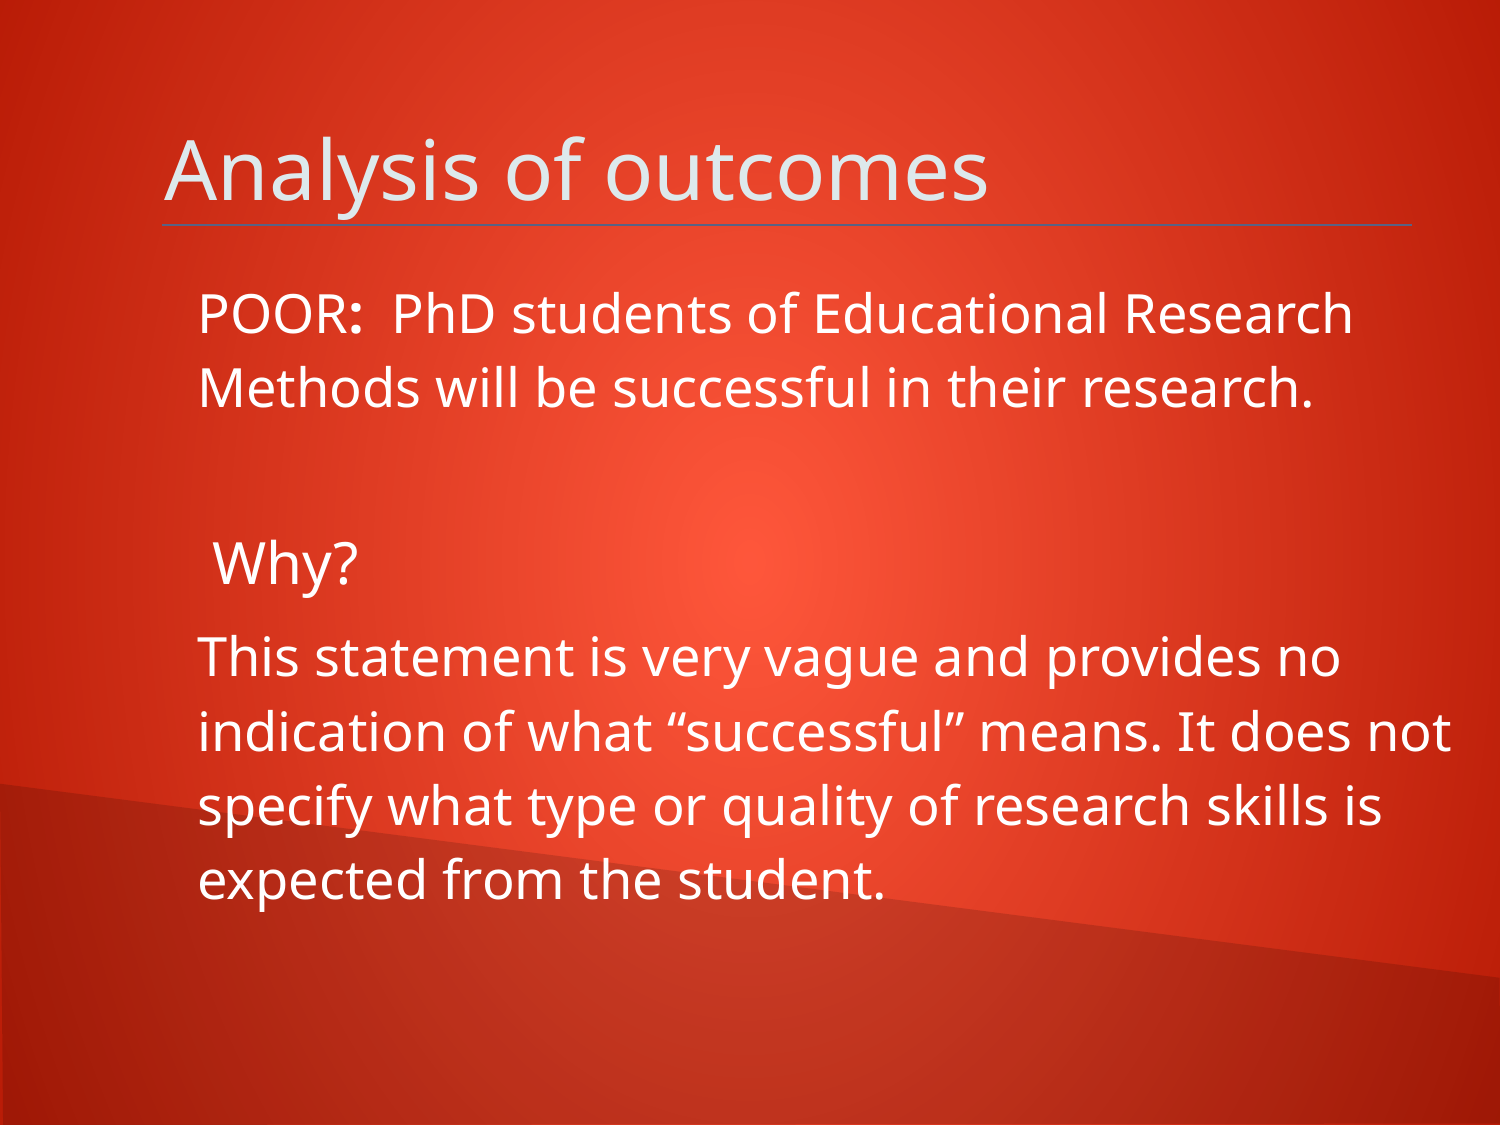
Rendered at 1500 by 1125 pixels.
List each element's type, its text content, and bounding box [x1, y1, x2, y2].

list POOR: PhD students of Educational Research Methods will be successful in their research. Why? This statement is very vague and provides no indication of what “successful” means. It does not specify what type or quality of research skills is expected from the student. [137, 262, 1500, 1025]
title Analysis of outcomes [150, 45, 1425, 233]
